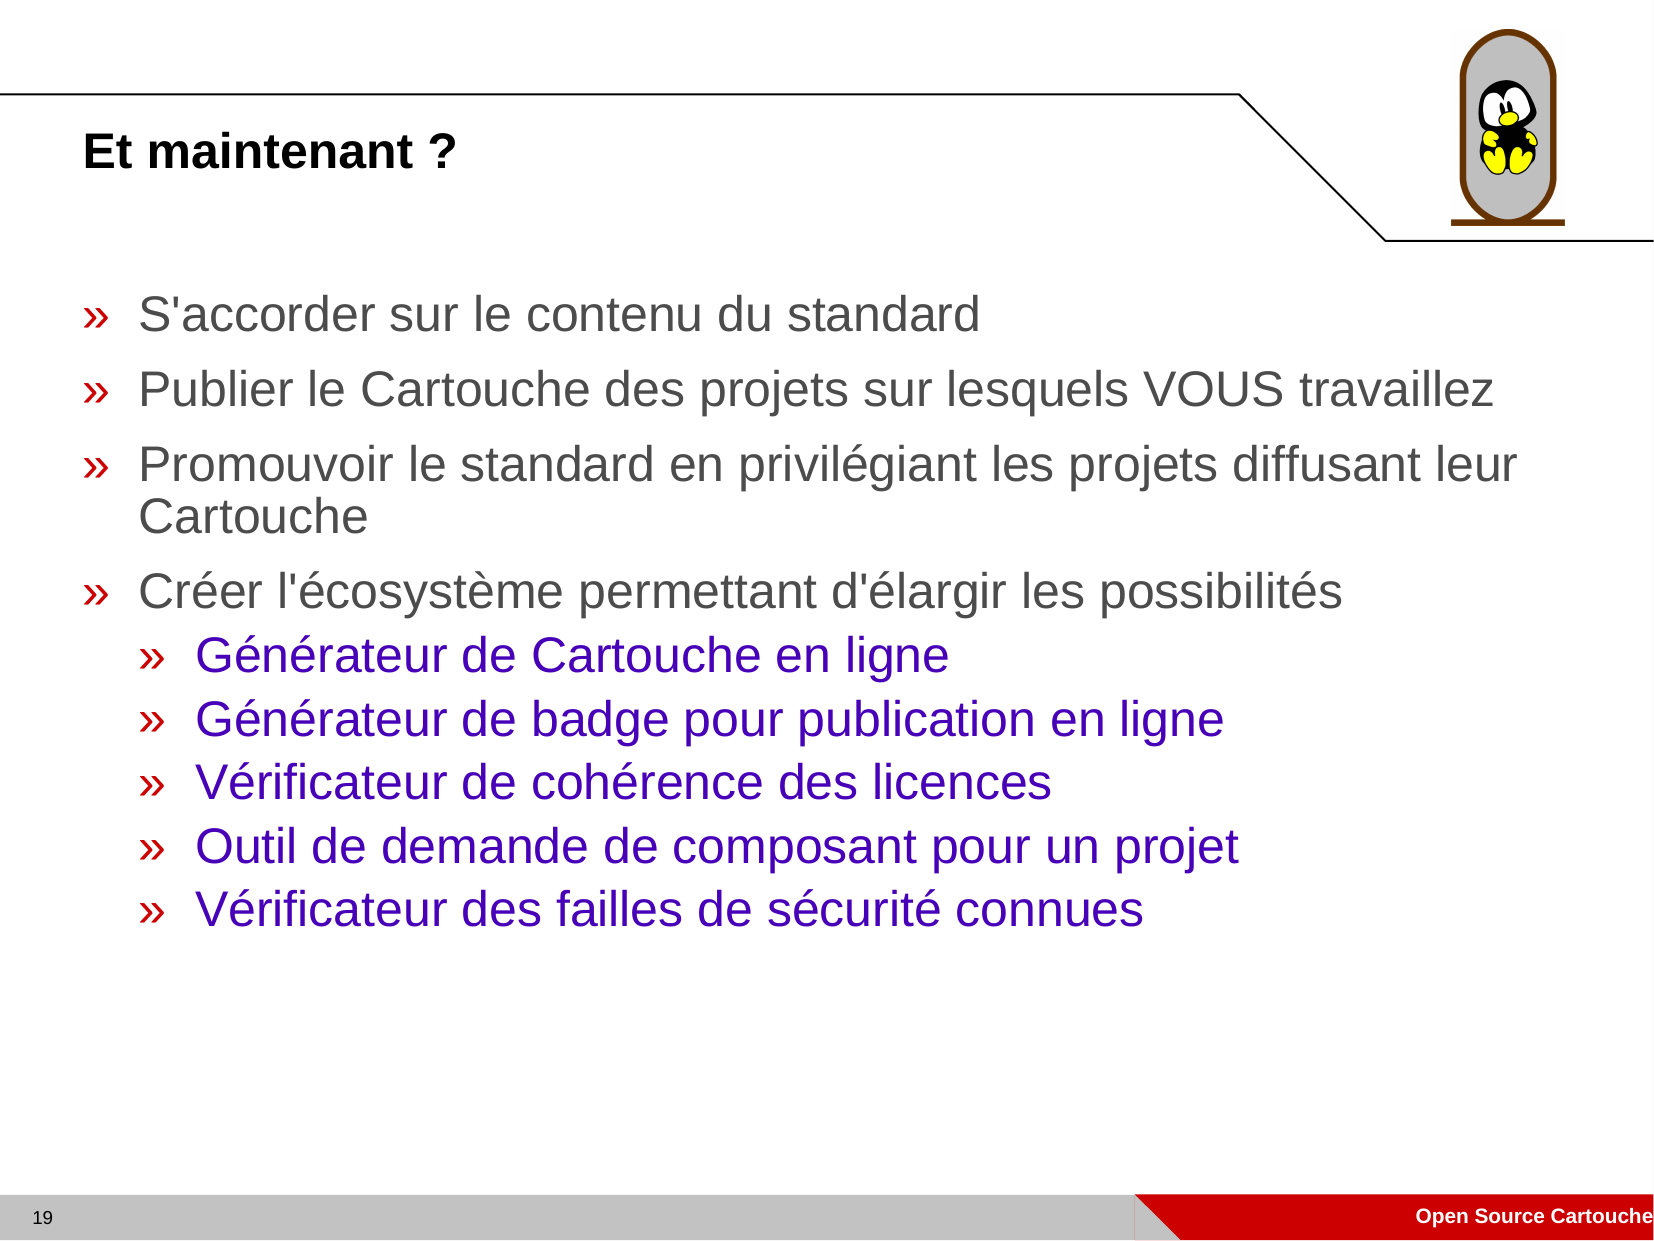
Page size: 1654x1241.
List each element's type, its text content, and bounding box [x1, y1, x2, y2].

picture [1451, 29, 1565, 49]
list S'accorder sur le contenu du standard Publier le Cartouche des projets sur lesquels VOUS travaillez Promouvoir le standard en privilégiant les projets diffusant leur Cartouche Créer l'écosystème permettant d'élargir les possibilités Générateur de Cartouche en ligne Générateur de badge pour publication en ligne Vérificateur de cohérence des licences Outil de demande de composant pour un projet Vérificateur des failles de sécurité connues [82, 290, 1571, 1109]
title Et maintenant ? [82, 49, 1571, 257]
